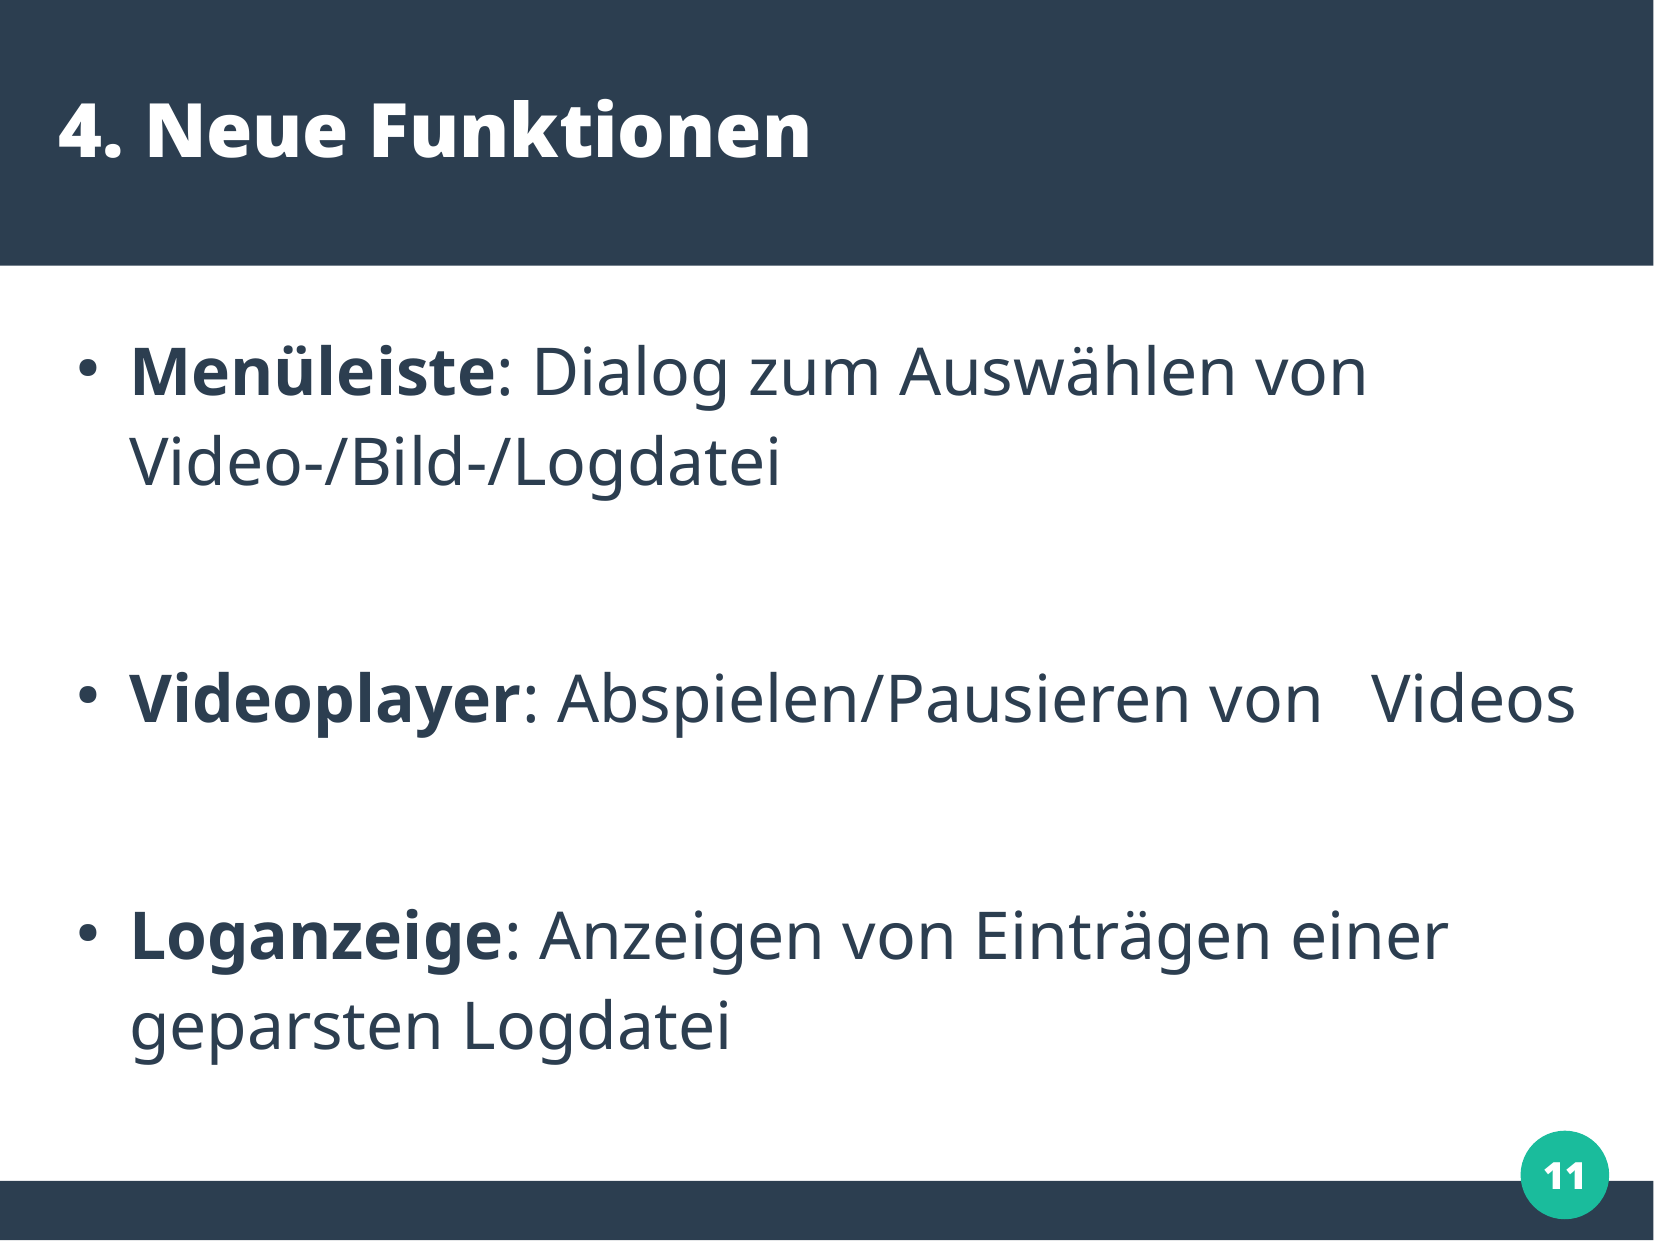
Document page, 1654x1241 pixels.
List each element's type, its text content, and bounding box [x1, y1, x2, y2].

list Menüleiste: Dialog zum Auswählen von Video-/Bild-/Logdatei Videoplayer: Abspielen/Pausieren von Videos Loganzeige: Anzeigen von Einträgen einer geparsten Logdatei [58, 324, 1595, 1152]
title 4. Neue Funktionen [58, 49, 1595, 207]
